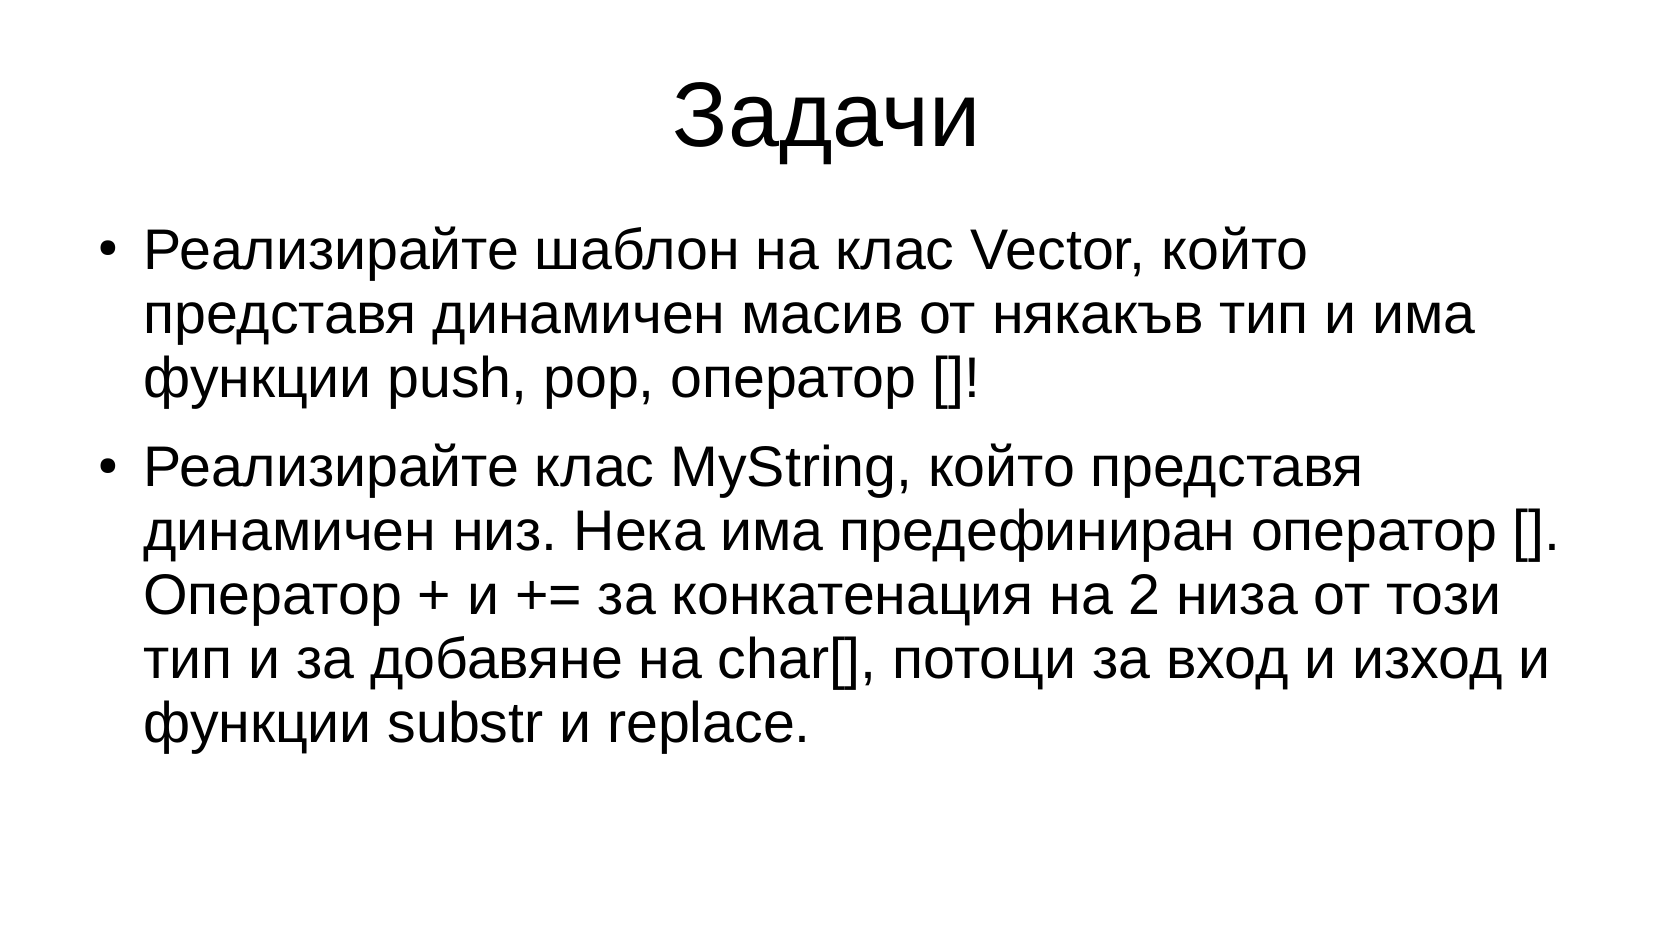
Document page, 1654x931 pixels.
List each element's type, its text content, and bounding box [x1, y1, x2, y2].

title Задачи [82, 37, 1571, 193]
list Реализирайте шаблон на клас Vector, който представя динамичен масив от някакъв тип и има функции push, pop, оператор []! Реализирайте клас MyString, който представя динамичен низ. Нека има предефиниран оператор []. Оператор + и += за конкатенация на 2 низа от този тип и за добавяне на char[], потоци за вход и изход и функции substr и replace. [82, 217, 1571, 758]
